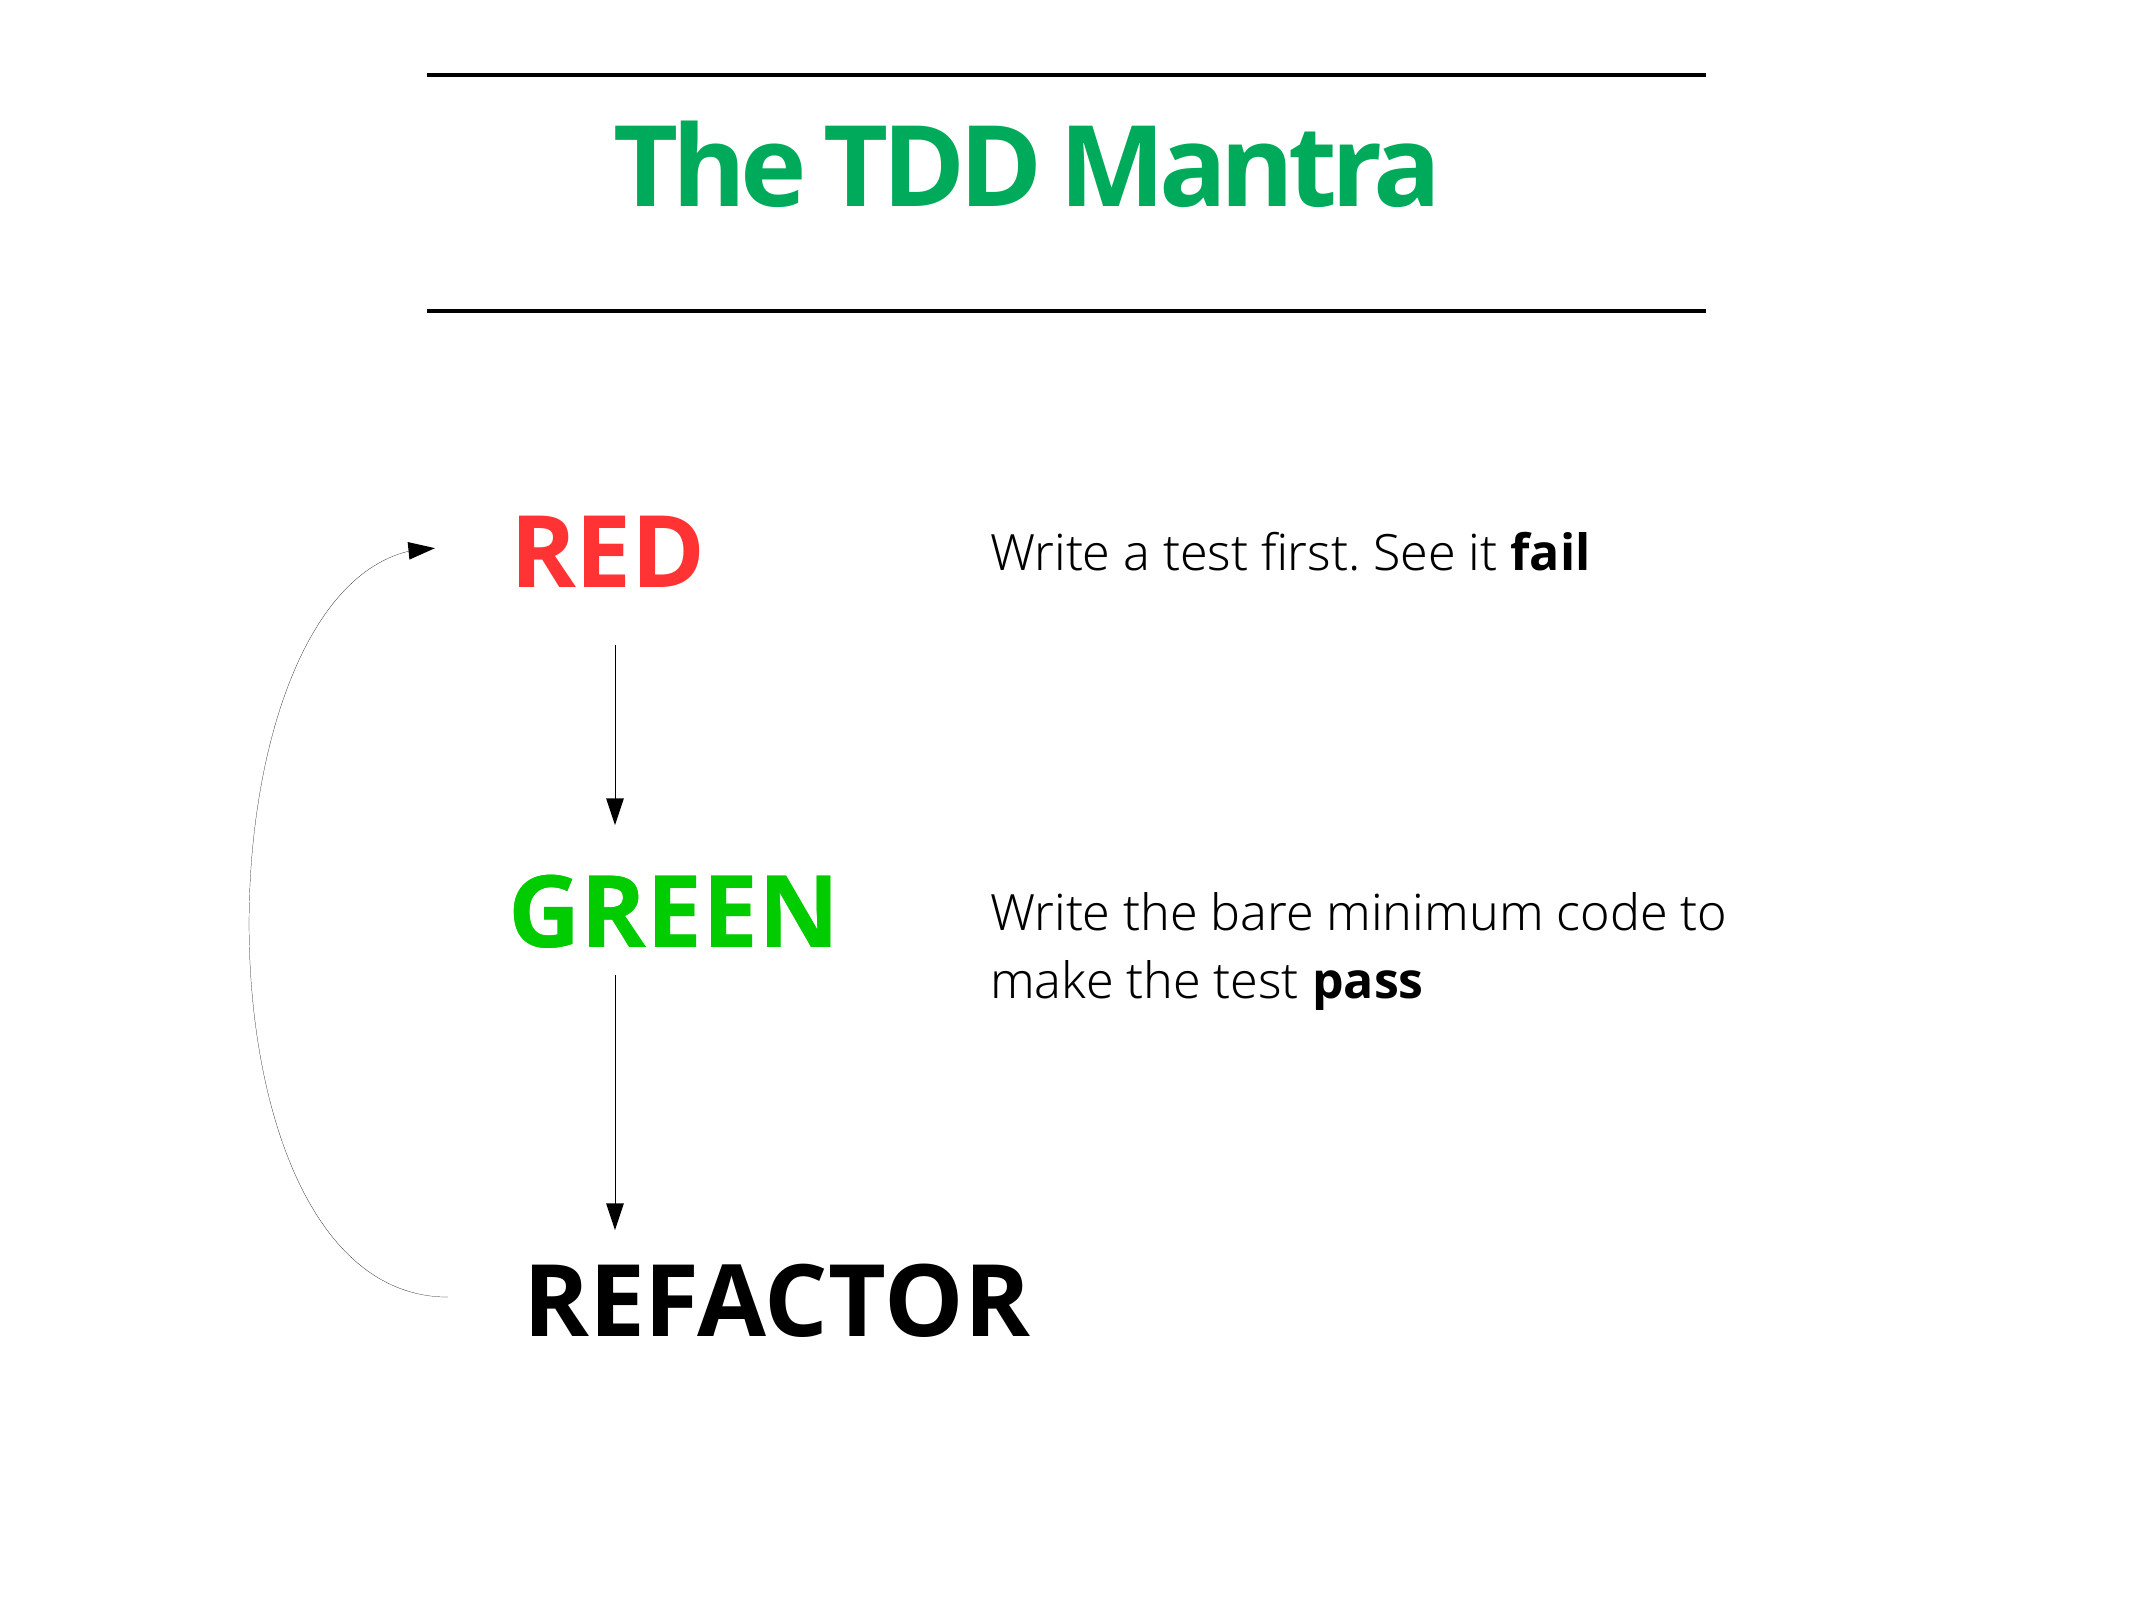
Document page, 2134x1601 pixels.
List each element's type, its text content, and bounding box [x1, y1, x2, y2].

title The TDD Mantra [120, 86, 1936, 271]
text_box Write the bare minimum code to make the test pass [915, 802, 1831, 1088]
text_box Write a test first. See it fail [915, 442, 1682, 661]
text_box GREEN [433, 765, 916, 1052]
text_box REFACTOR [448, 1153, 1106, 1441]
text_box RED [435, 405, 782, 692]
